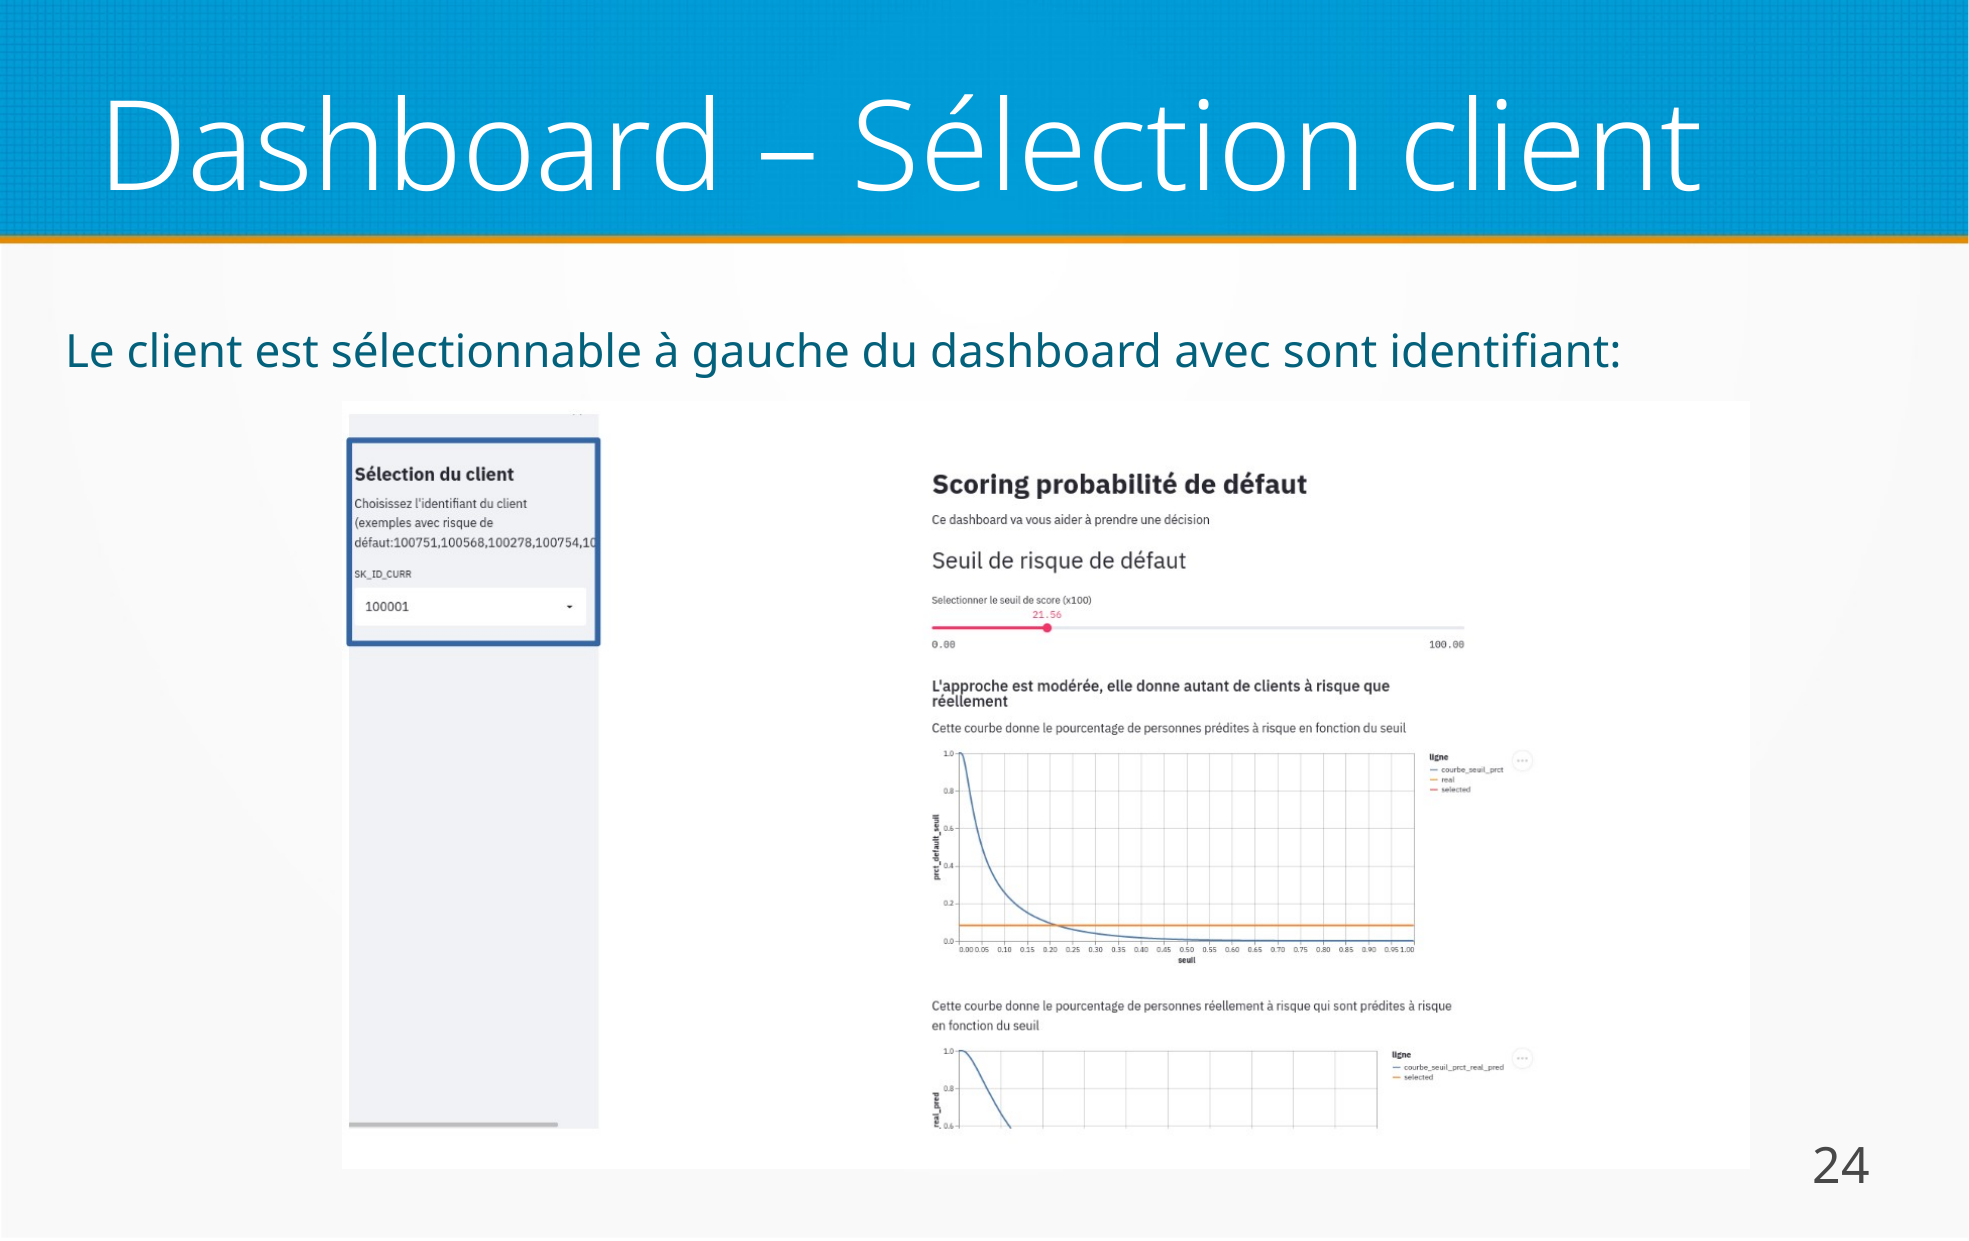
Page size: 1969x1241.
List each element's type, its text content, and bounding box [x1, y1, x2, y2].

picture [0, 233, 1969, 1241]
title Dashboard – Sélection client [98, 19, 1870, 227]
text_box Le client est sélectionnable à gauche du dashboard avec sont identifiant: [59, 237, 1896, 463]
